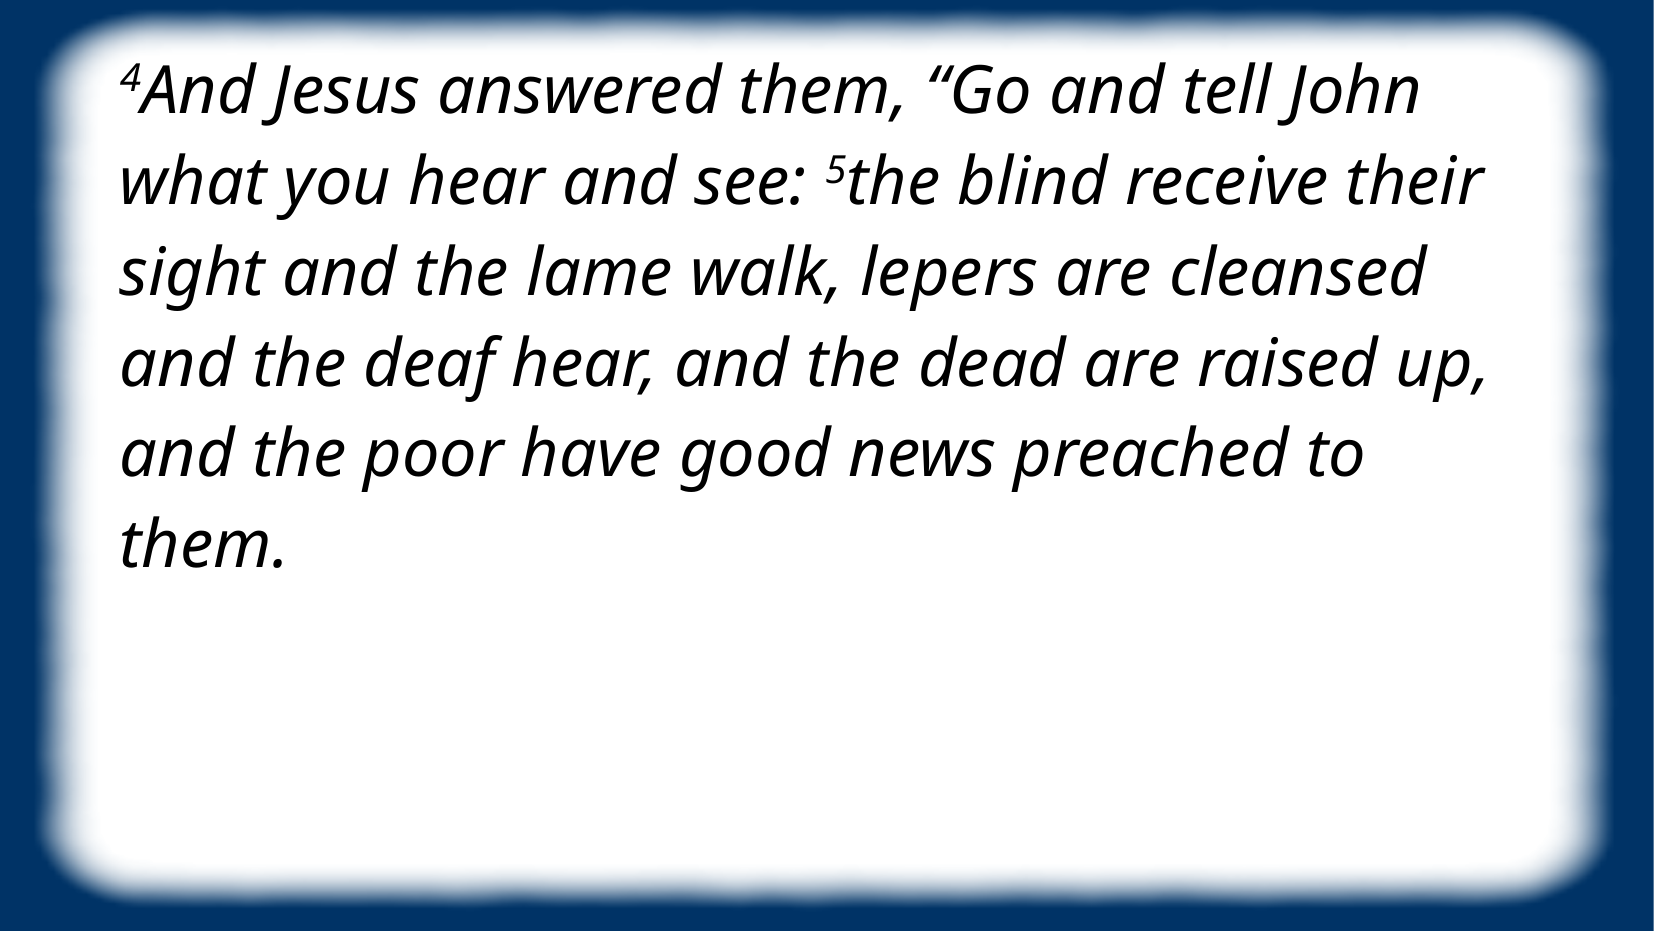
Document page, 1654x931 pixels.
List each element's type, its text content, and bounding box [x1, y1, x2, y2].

picture [0, 0, 1654, 931]
text_box 4And Jesus answered them, “Go and tell John what you hear and see: 5the blind receive their sight and the lame walk, lepers are cleansed and the deaf hear, and the dead are raised up, and the poor have good news preached to them. [105, 35, 1546, 583]
